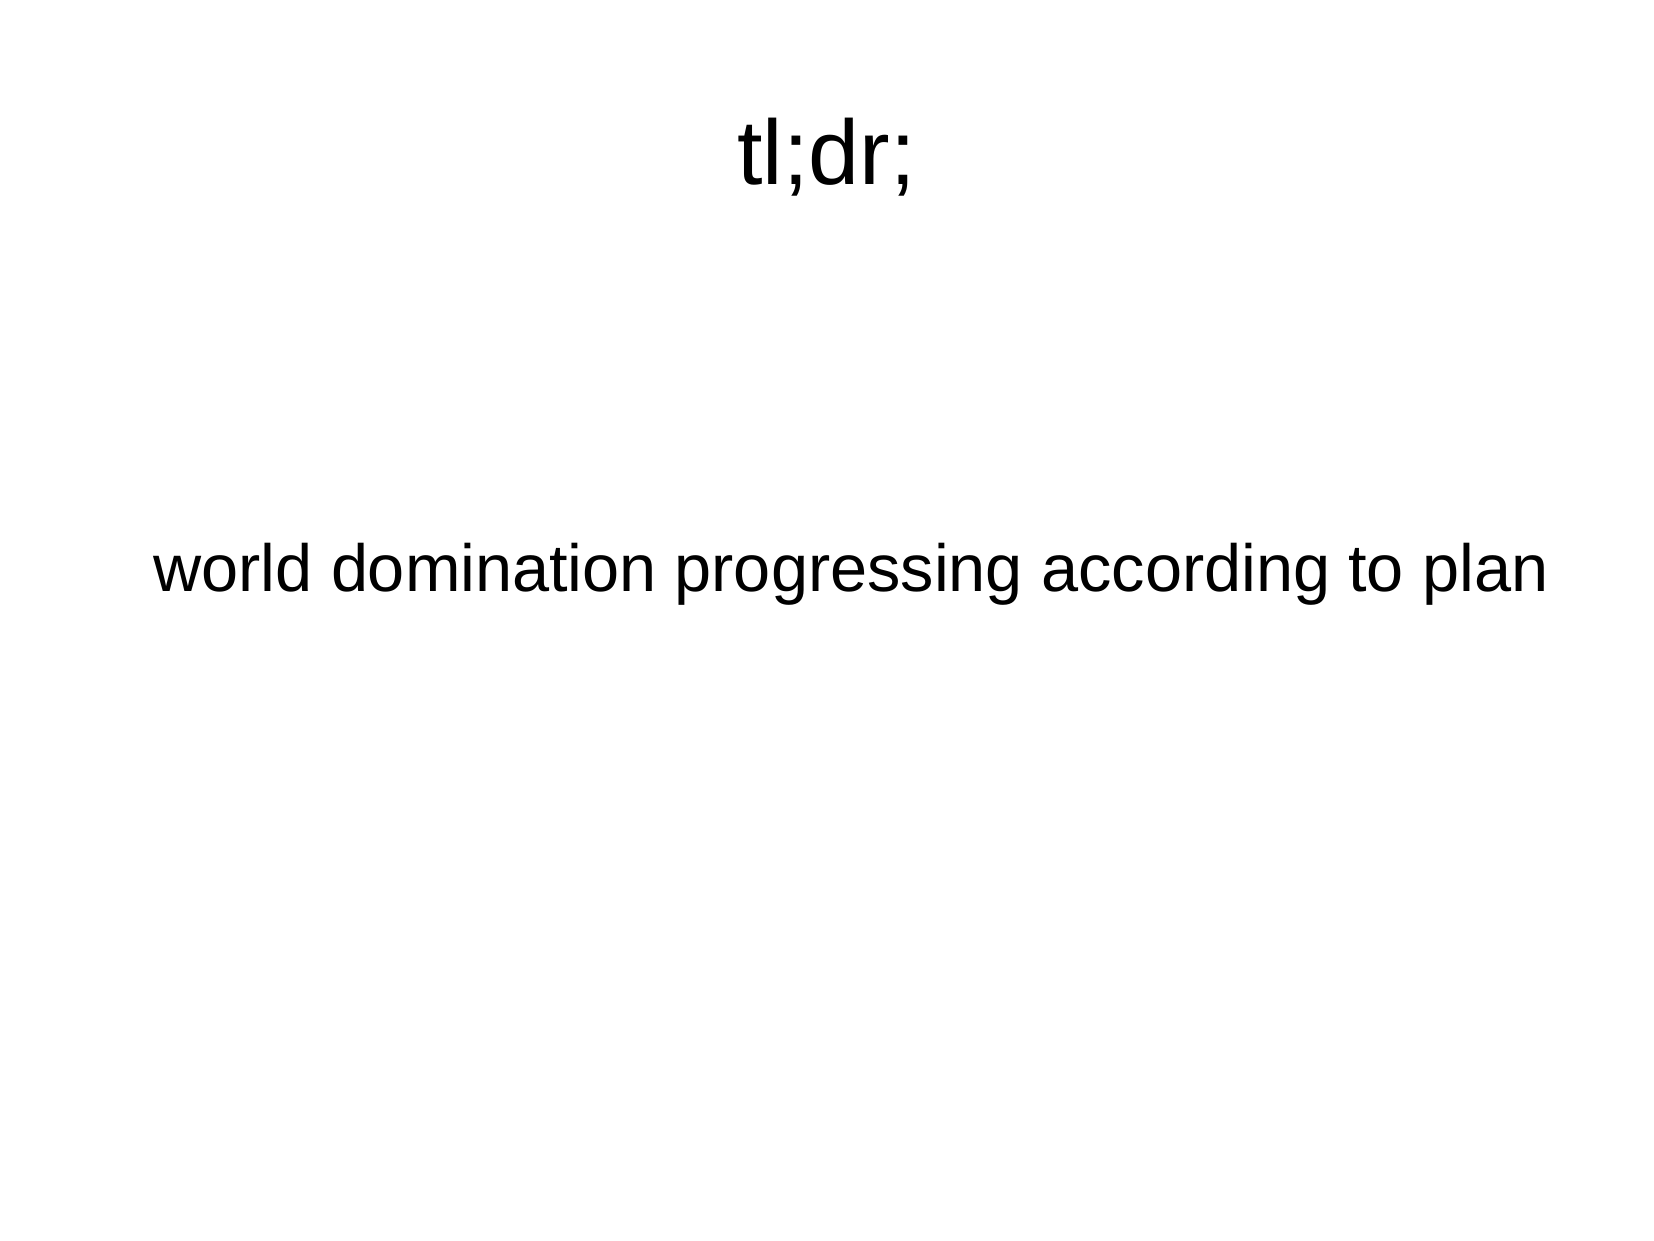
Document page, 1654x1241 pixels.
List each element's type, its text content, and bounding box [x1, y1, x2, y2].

list world domination progressing according to plan [82, 531, 1571, 1021]
title tl;dr; [82, 49, 1571, 257]
